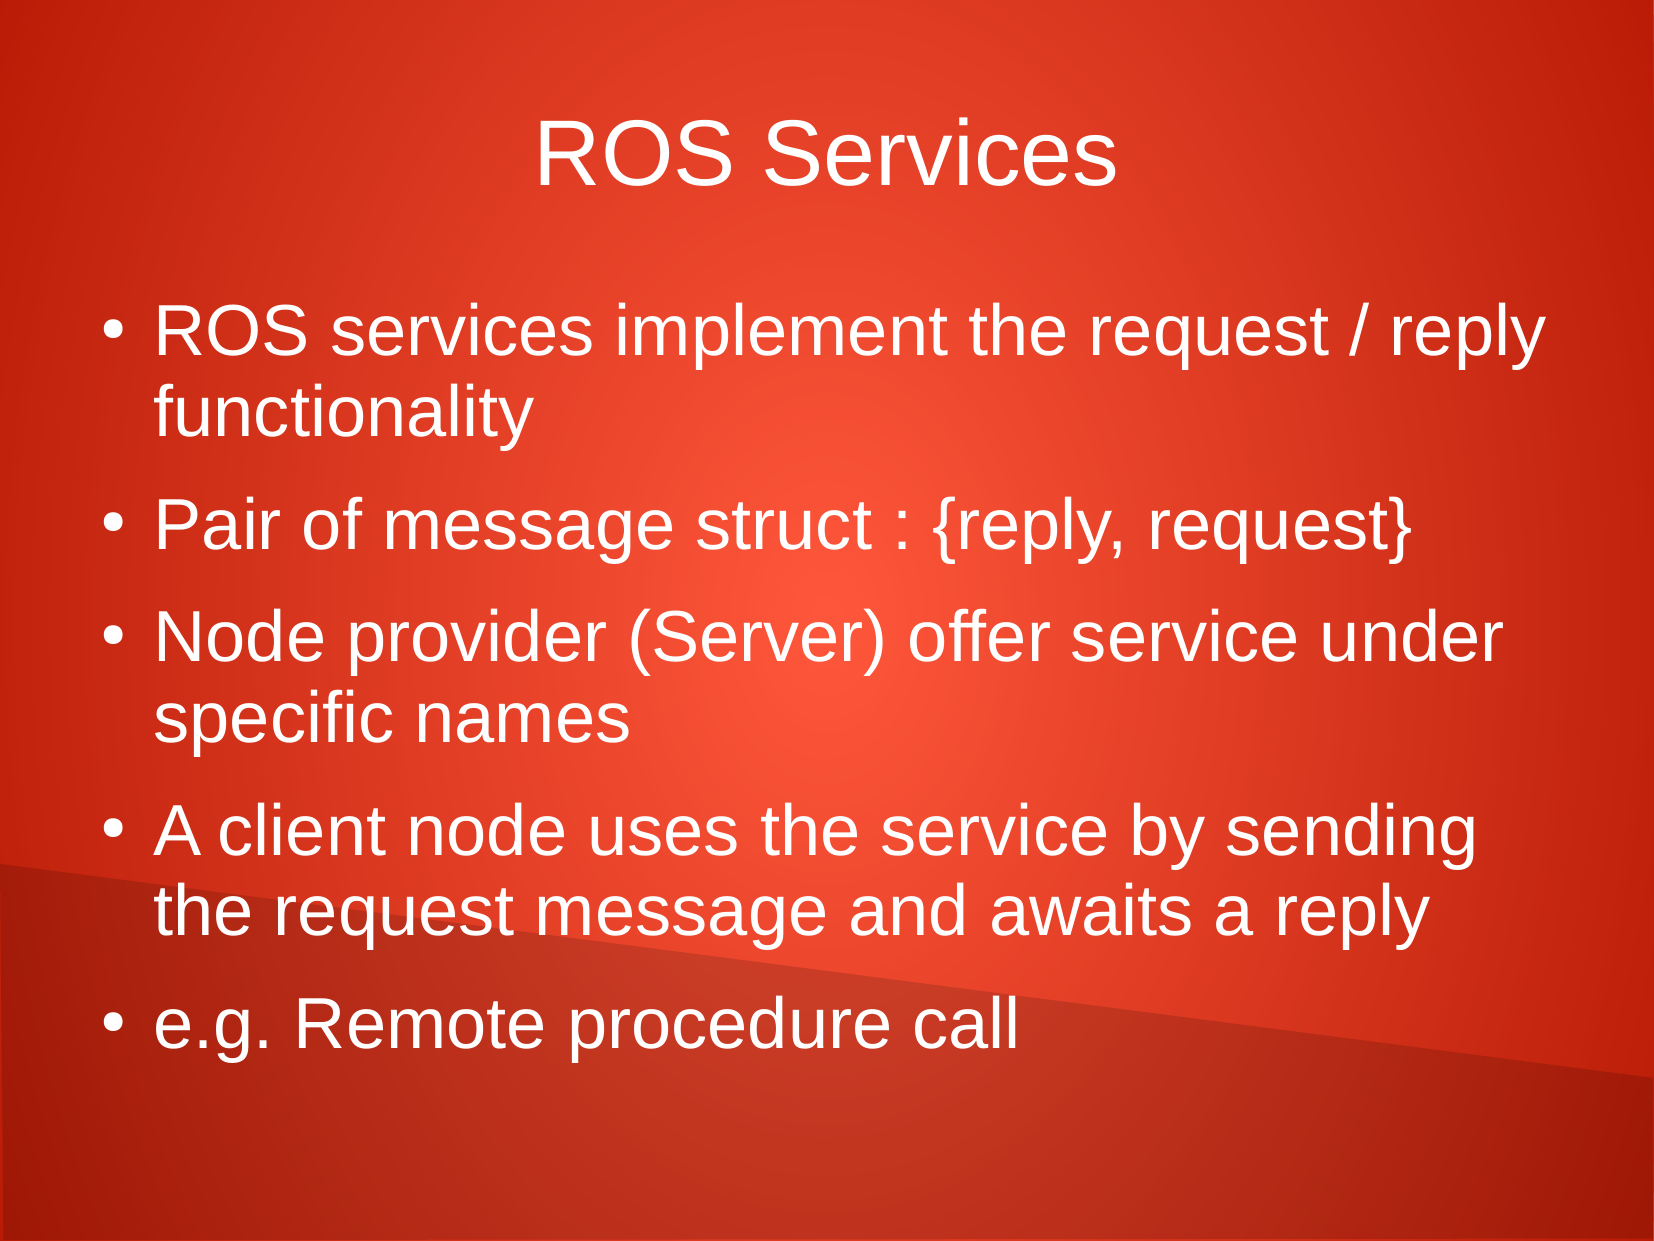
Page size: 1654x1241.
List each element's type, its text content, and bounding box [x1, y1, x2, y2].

title ROS Services [82, 49, 1571, 257]
list ROS services implement the request / reply functionality Pair of message struct : {reply, request} Node provider (Server) offer service under specific names A client node uses the service by sending the request message and awaits a reply e.g. Remote procedure call [82, 290, 1571, 1201]
